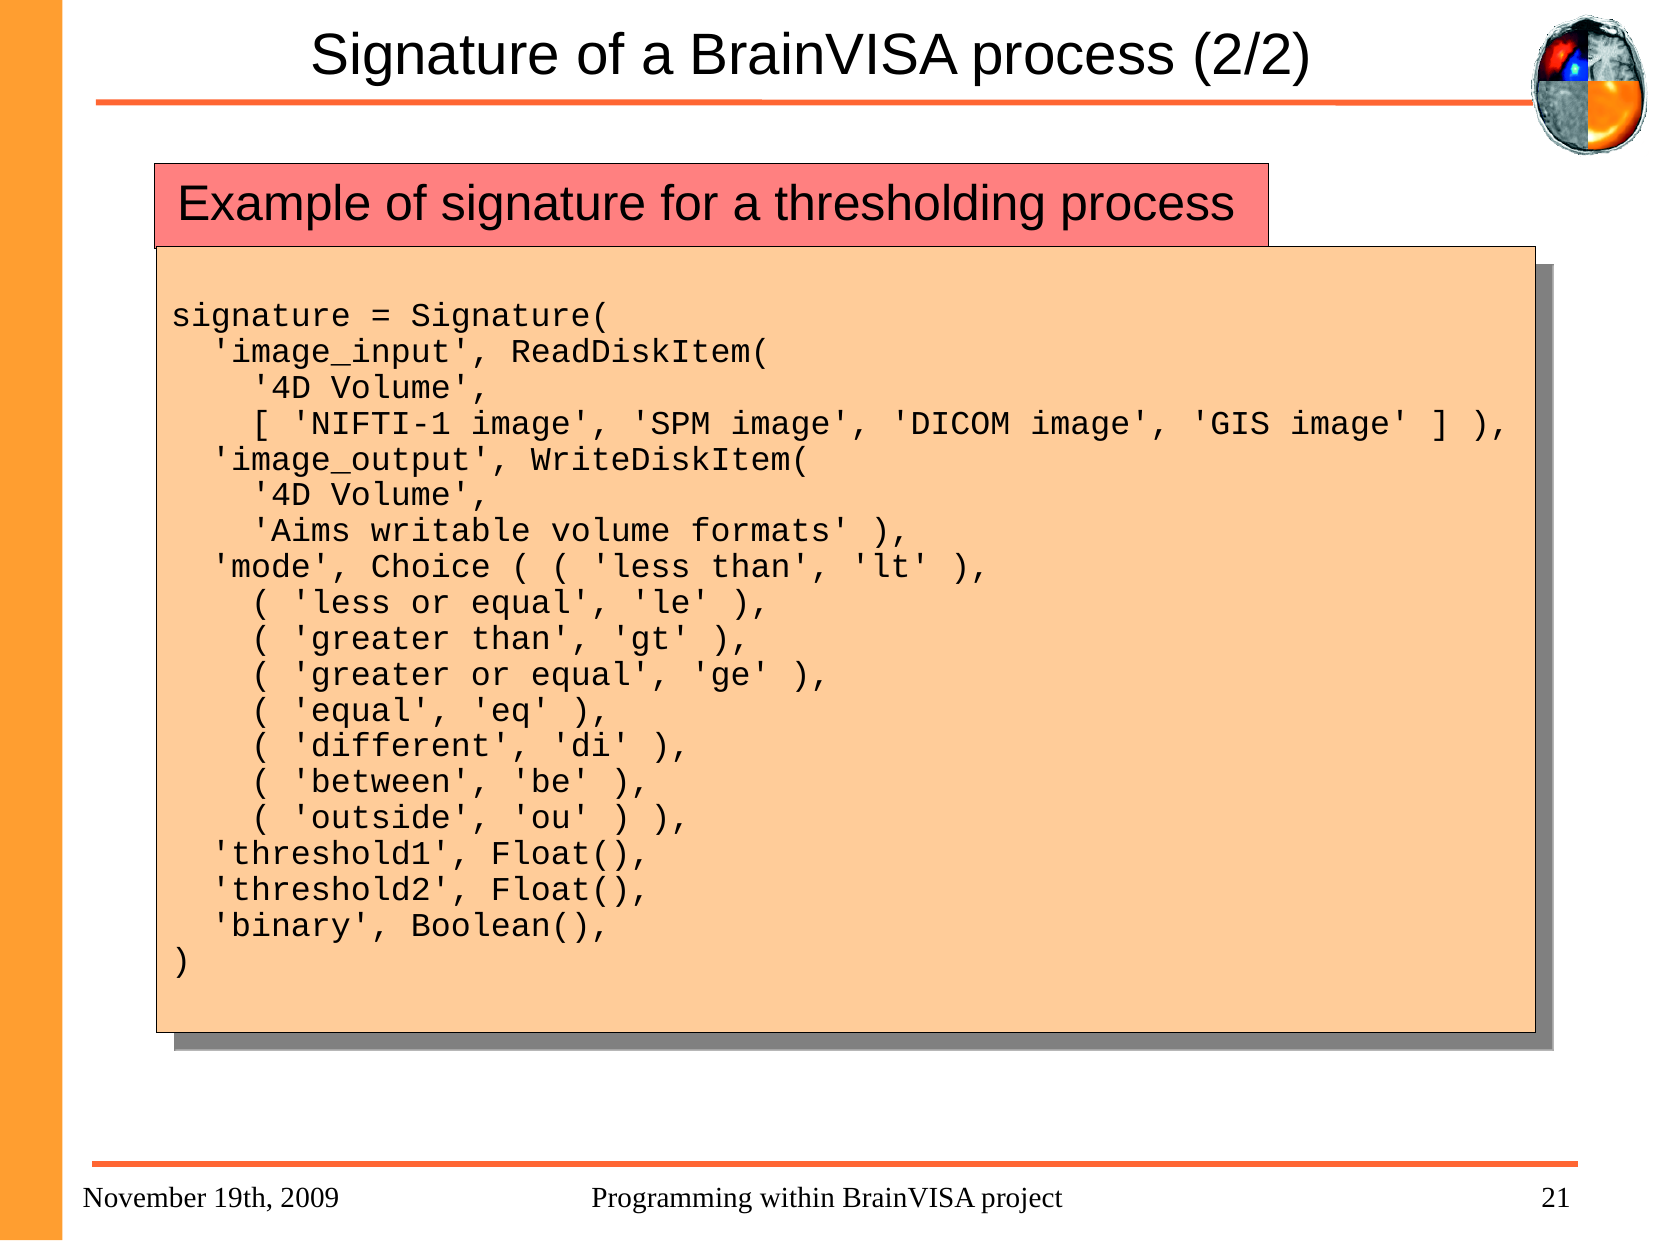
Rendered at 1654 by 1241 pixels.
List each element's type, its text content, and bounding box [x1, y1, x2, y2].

text_box signature = Signature( 'image_input', ReadDiskItem( '4D Volume', [ 'NIFTI-1 image', 'SPM image', 'DICOM image', 'GIS image' ] ), 'image_output', WriteDiskItem( '4D Volume', 'Aims writable volume formats' ), 'mode', Choice ( ( 'less than', 'lt' ), ( 'less or equal', 'le' ), ( 'greater than', 'gt' ), ( 'greater or equal', 'ge' ), ( 'equal', 'eq' ), ( 'different', 'di' ), ( 'between', 'be' ), ( 'outside', 'ou' ) ), 'threshold1', Float(), 'threshold2', Float(), 'binary', Boolean(), ) [156, 246, 1536, 1033]
text_box Example of signature for a thresholding process [162, 167, 1253, 239]
picture [1530, 14, 1649, 157]
text_box [154, 163, 1269, 249]
title Signature of a BrainVISA process (2/2) [88, 19, 1536, 89]
